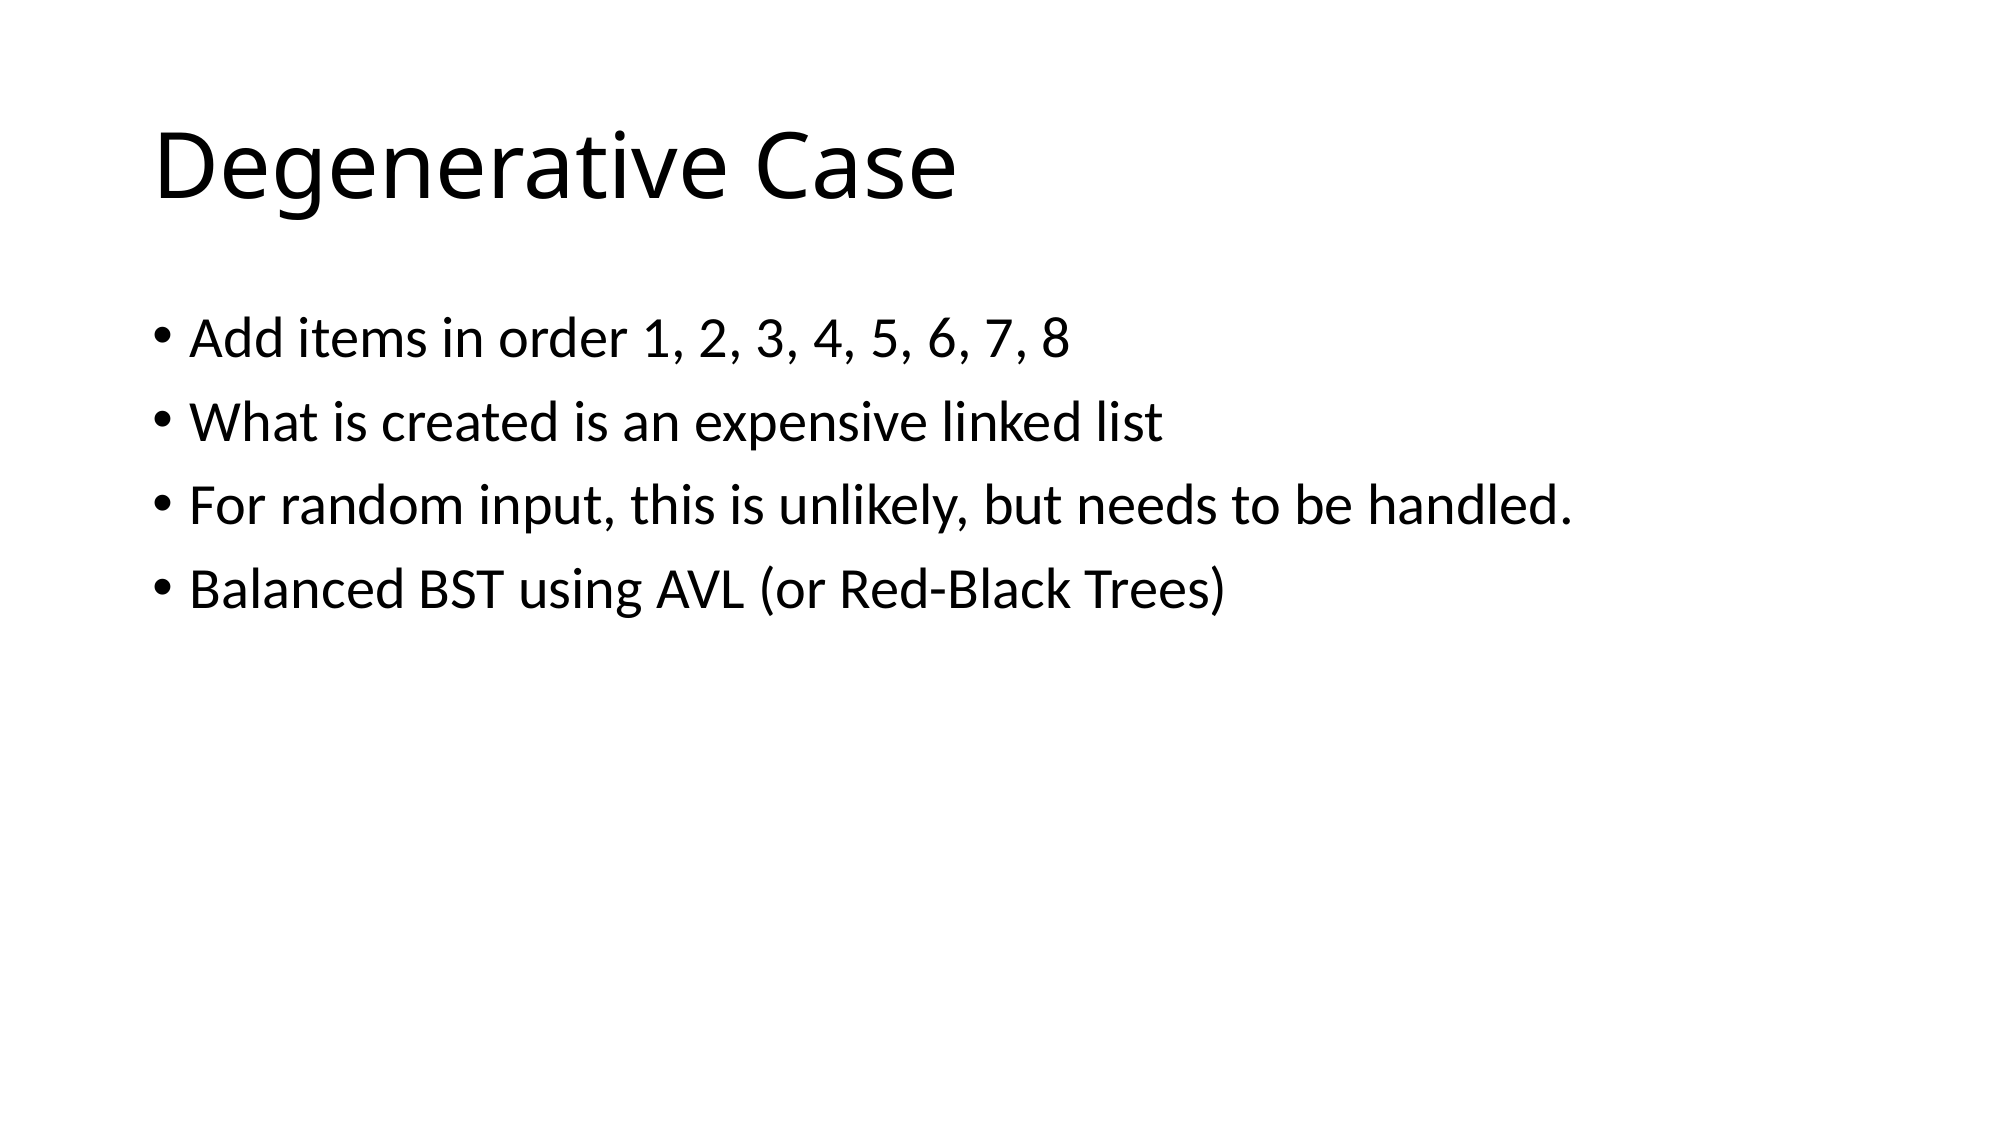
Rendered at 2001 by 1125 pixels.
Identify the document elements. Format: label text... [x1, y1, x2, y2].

list Add items in order 1, 2, 3, 4, 5, 6, 7, 8 What is created is an expensive linked list For random input, this is unlikely, but needs to be handled. Balanced BST using AVL (or Red-Black Trees) [137, 299, 1863, 1014]
title Degenerative Case [137, 59, 1863, 278]
